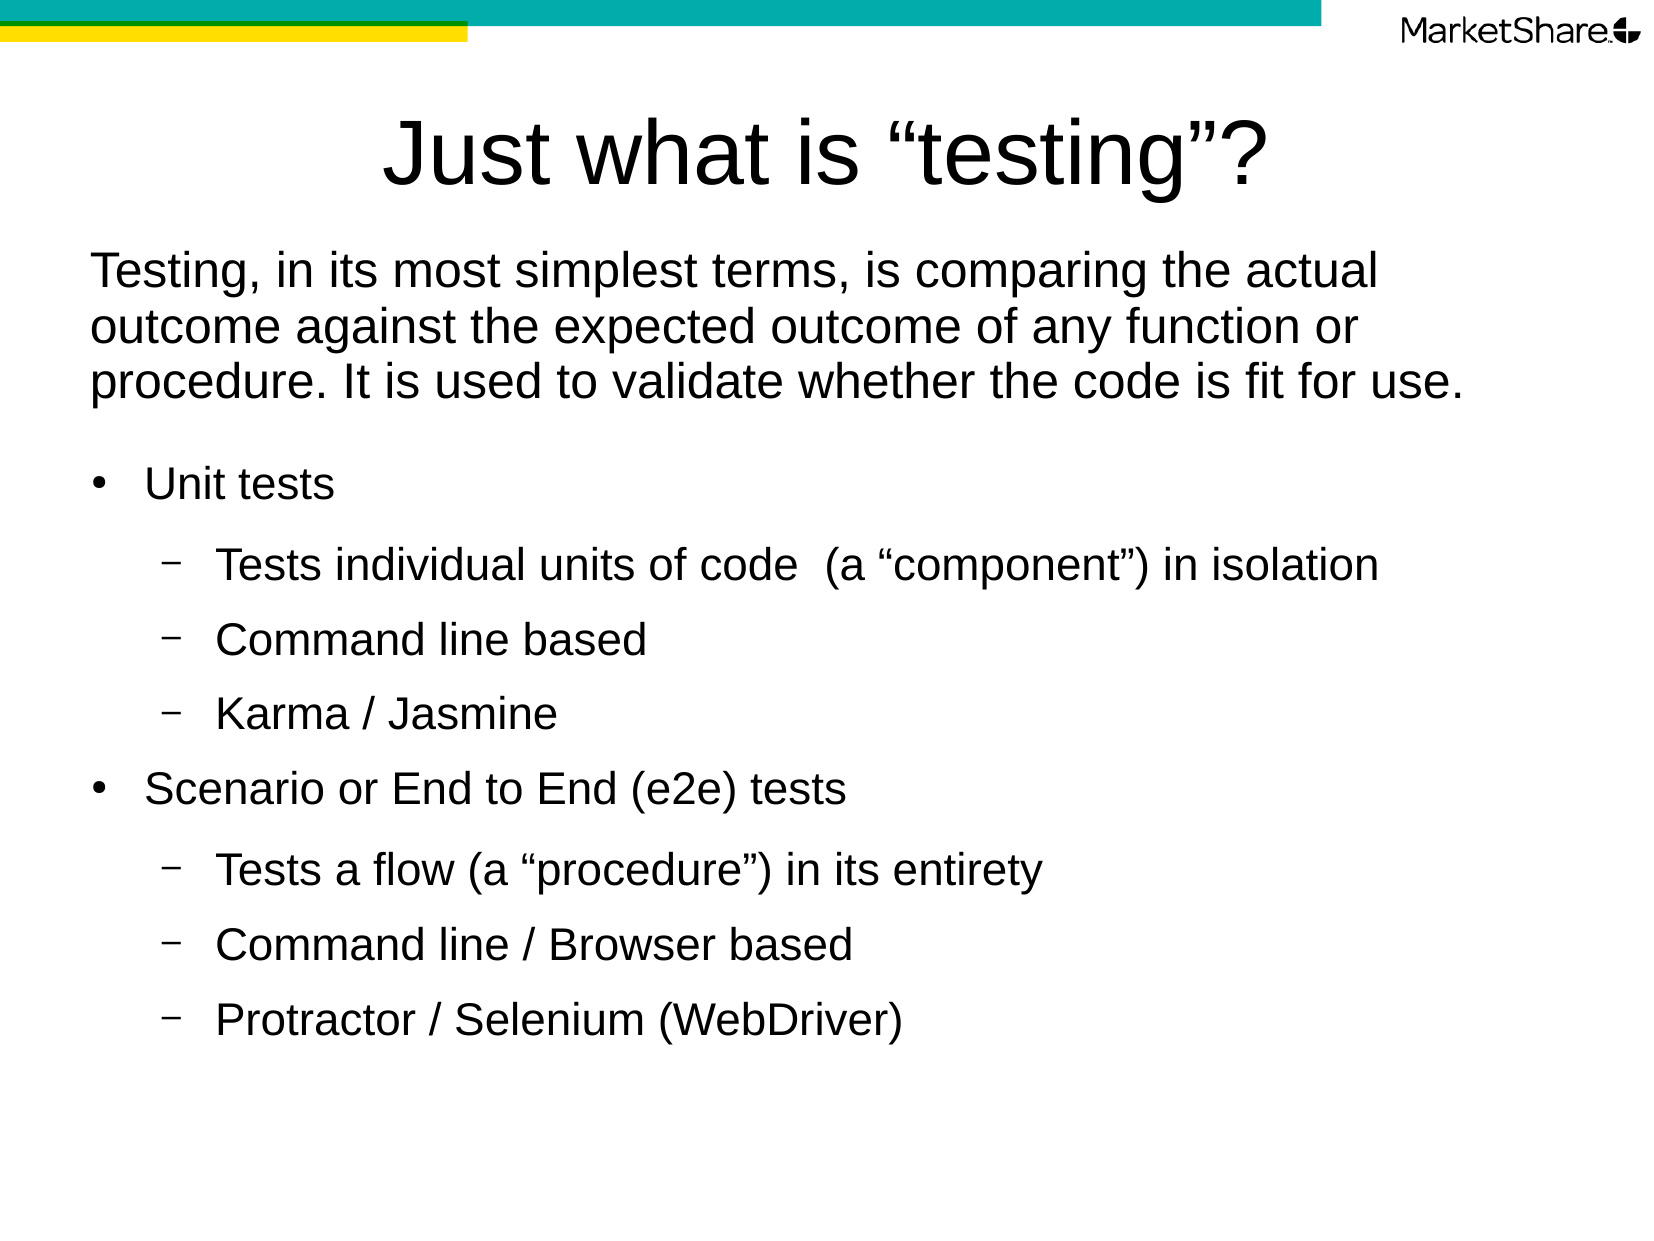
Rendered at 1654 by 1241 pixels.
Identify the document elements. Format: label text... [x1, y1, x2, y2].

text_box Testing, in its most simplest terms, is comparing the actual outcome against the expected outcome of any function or procedure. It is used to validate whether the code is fit for use. [75, 234, 1591, 417]
title Just what is “testing”? [82, 49, 1571, 234]
list Unit tests Tests individual units of code (a “component”) in isolation Command line based Karma / Jasmine Scenario or End to End (e2e) tests Tests a flow (a “procedure”) in its entirety Command line / Browser based Protractor / Selenium (WebDriver) [73, 458, 1562, 1082]
picture [1390, 1, 1651, 57]
